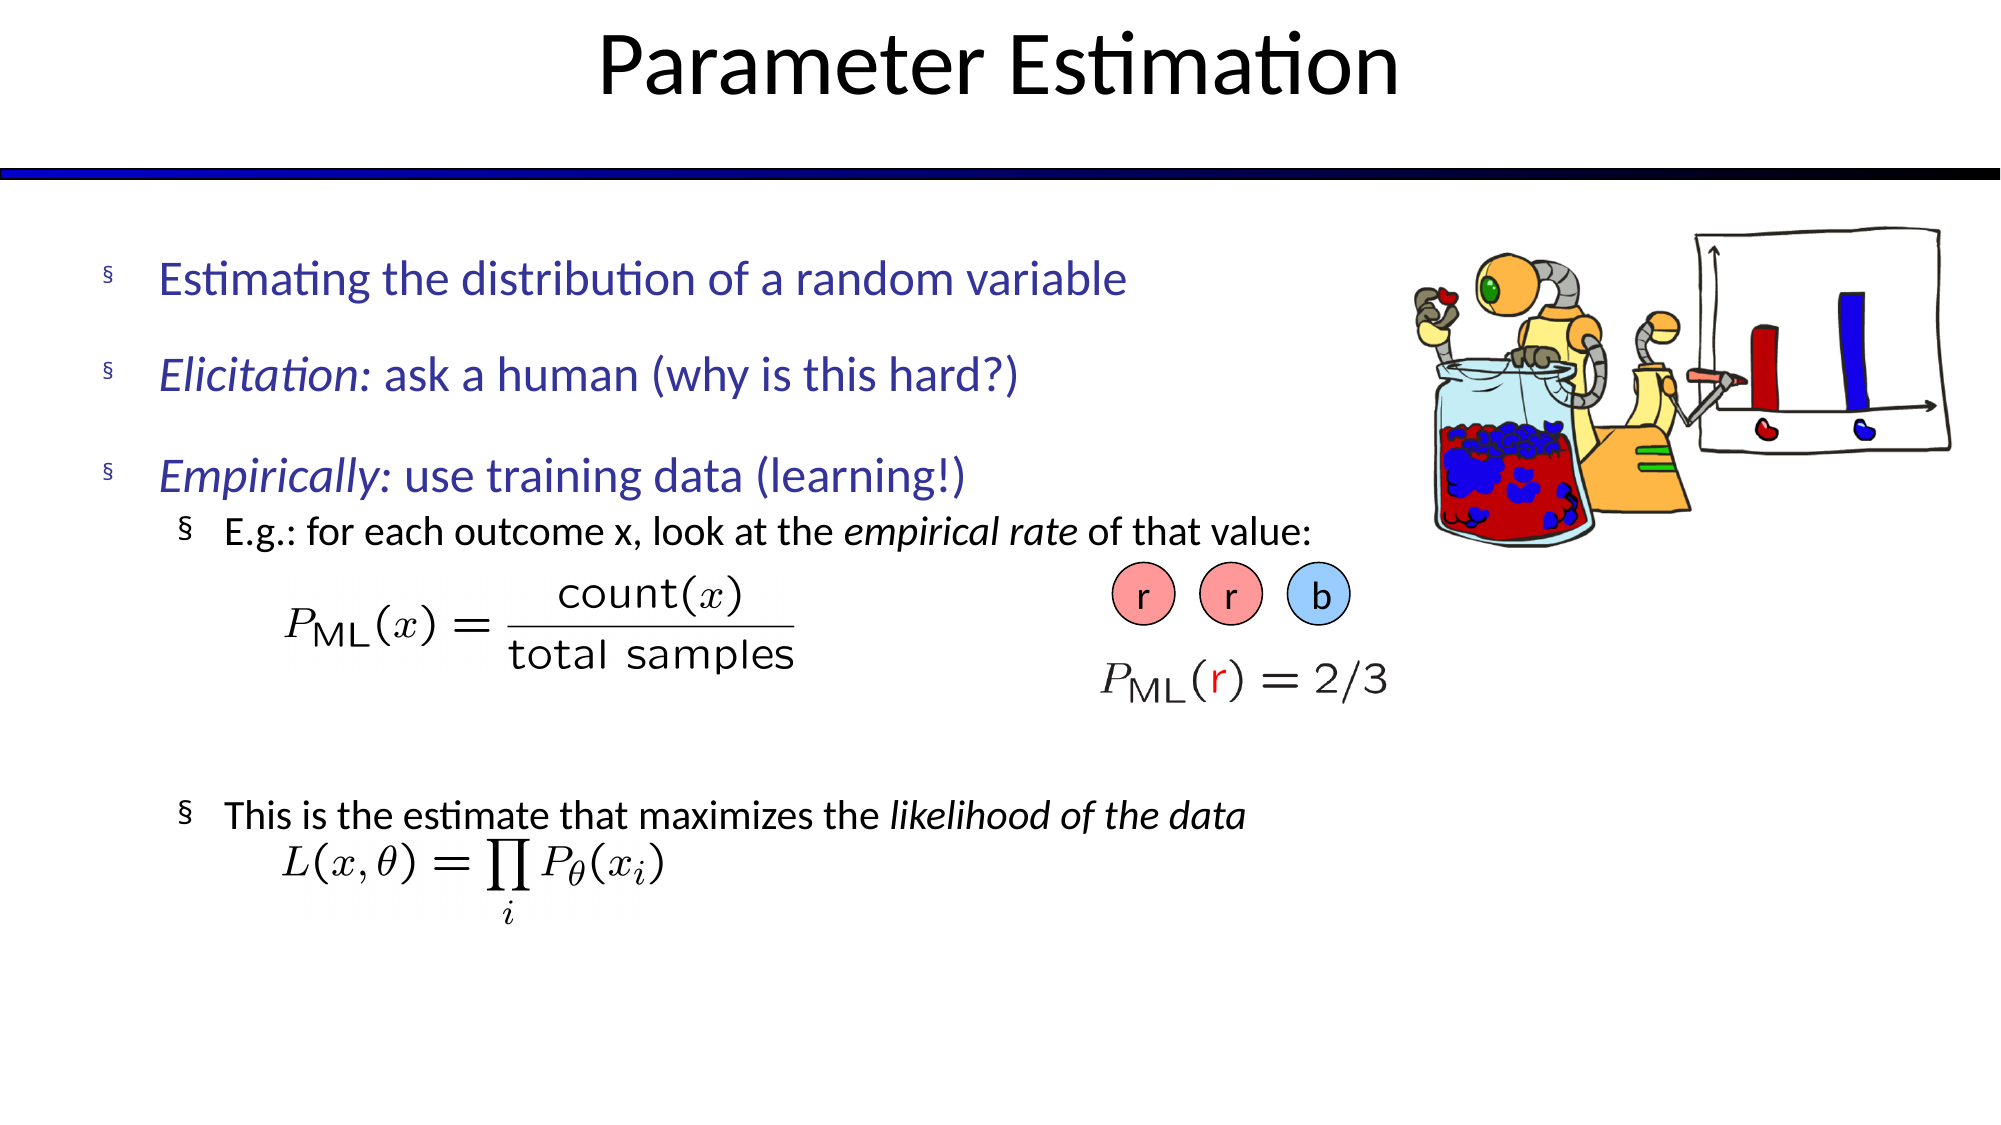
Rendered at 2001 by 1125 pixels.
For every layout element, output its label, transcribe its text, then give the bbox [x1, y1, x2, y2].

text_box b [1287, 562, 1350, 625]
picture [1098, 659, 1388, 705]
text_box r [1112, 562, 1175, 625]
picture [1395, 212, 2000, 563]
picture [284, 575, 795, 675]
title Parameter Estimation [0, 0, 2000, 184]
list Estimating the distribution of a random variable Elicitation: ask a human (why is this hard?) Empirically: use training data (learning!) E.g.: for each outcome x, look at the empirical rate of that value: This is the estimate that maximizes the likelihood of the data [87, 249, 1475, 1075]
picture [282, 837, 663, 925]
text_box r [1199, 562, 1263, 625]
